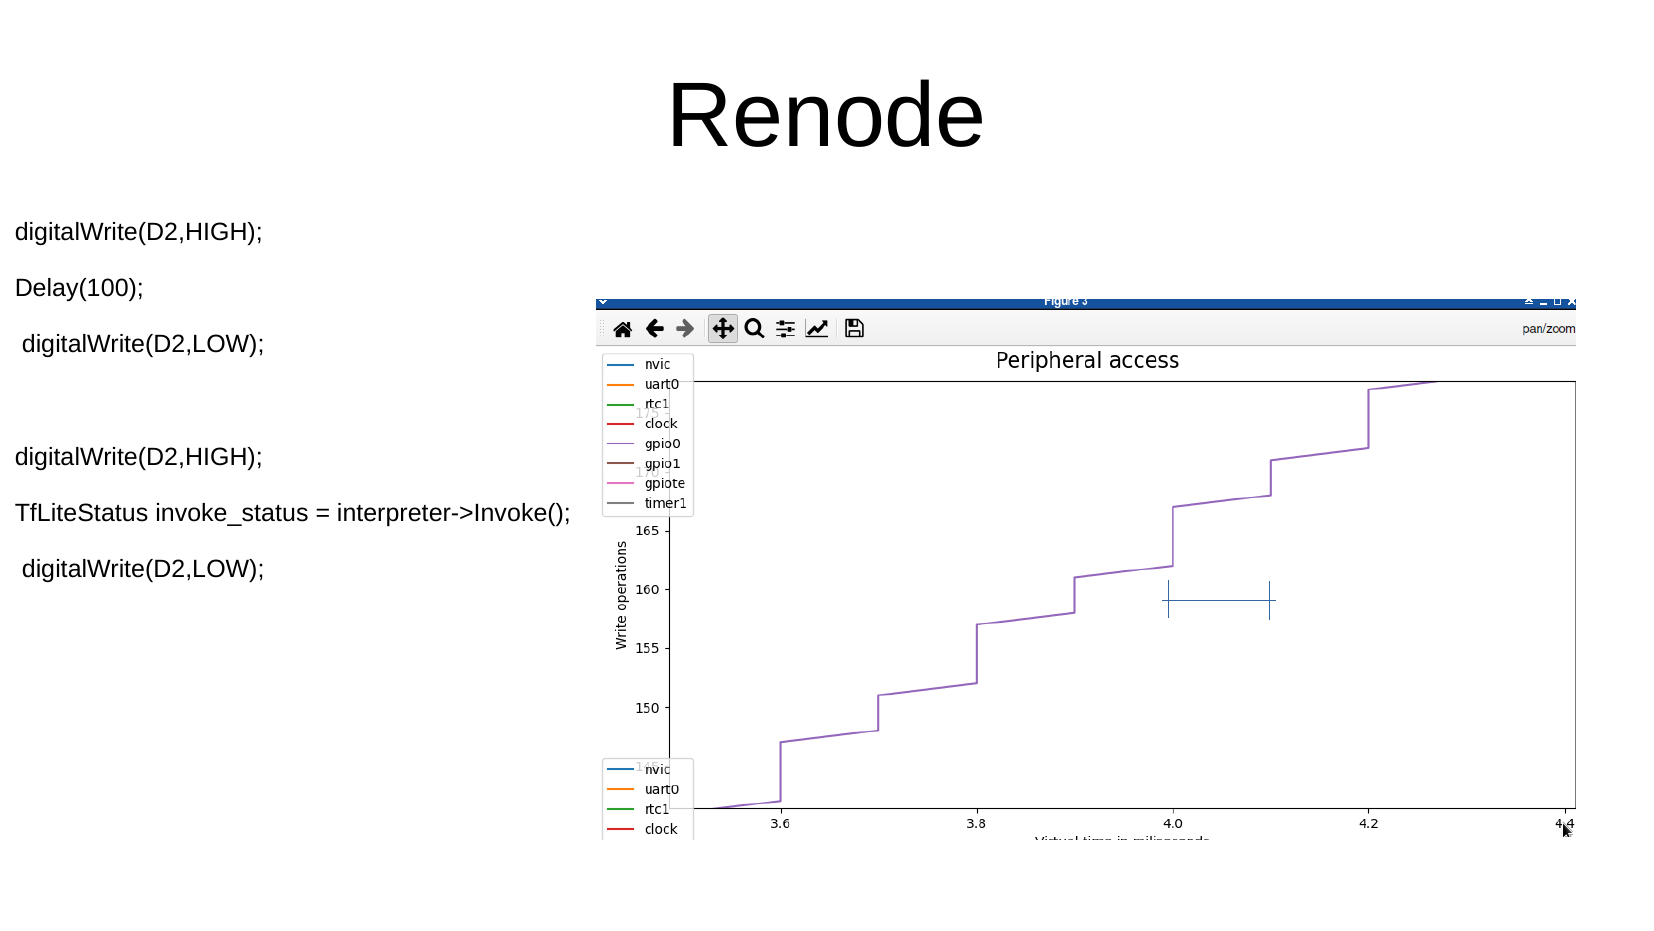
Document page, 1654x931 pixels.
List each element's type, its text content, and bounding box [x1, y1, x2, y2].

text_box digitalWrite(D2,HIGH); TfLiteStatus invoke_status = interpreter->Invoke(); digitalWrite(D2,LOW); [0, 435, 751, 601]
title Renode [82, 37, 1571, 193]
text_box digitalWrite(D2,HIGH); Delay(100); digitalWrite(D2,LOW); [0, 210, 751, 376]
picture [596, 299, 1576, 840]
